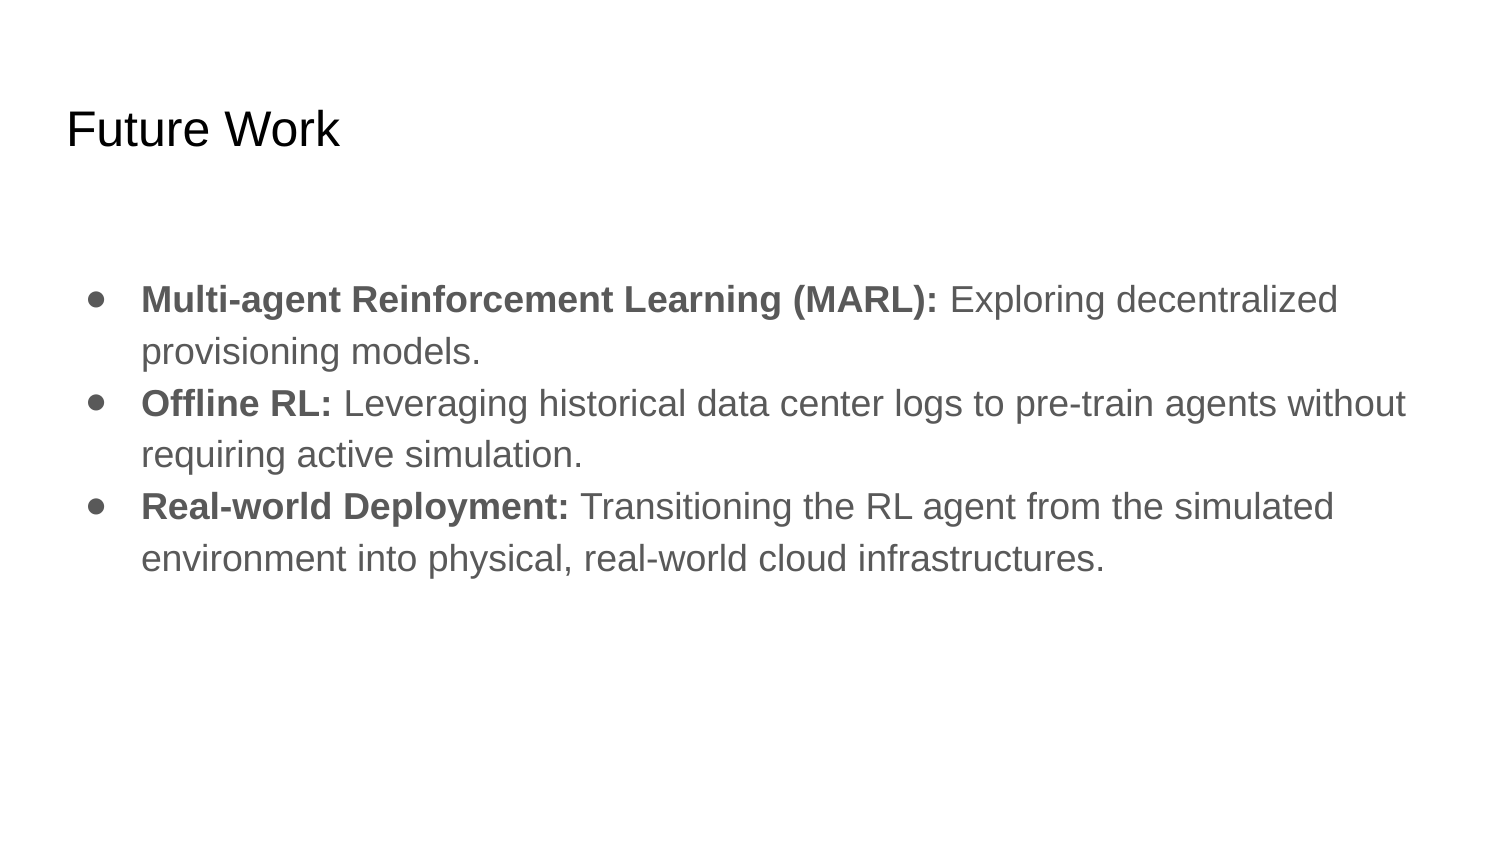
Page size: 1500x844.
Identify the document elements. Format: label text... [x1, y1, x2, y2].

title Future Work [51, 80, 1449, 175]
list Multi-agent Reinforcement Learning (MARL): Exploring decentralized provisioning models. Offline RL: Leveraging historical data center logs to pre-train agents without requiring active simulation. Real-world Deployment: Transitioning the RL agent from the simulated environment into physical, real-world cloud infrastructures. [51, 253, 1449, 758]
